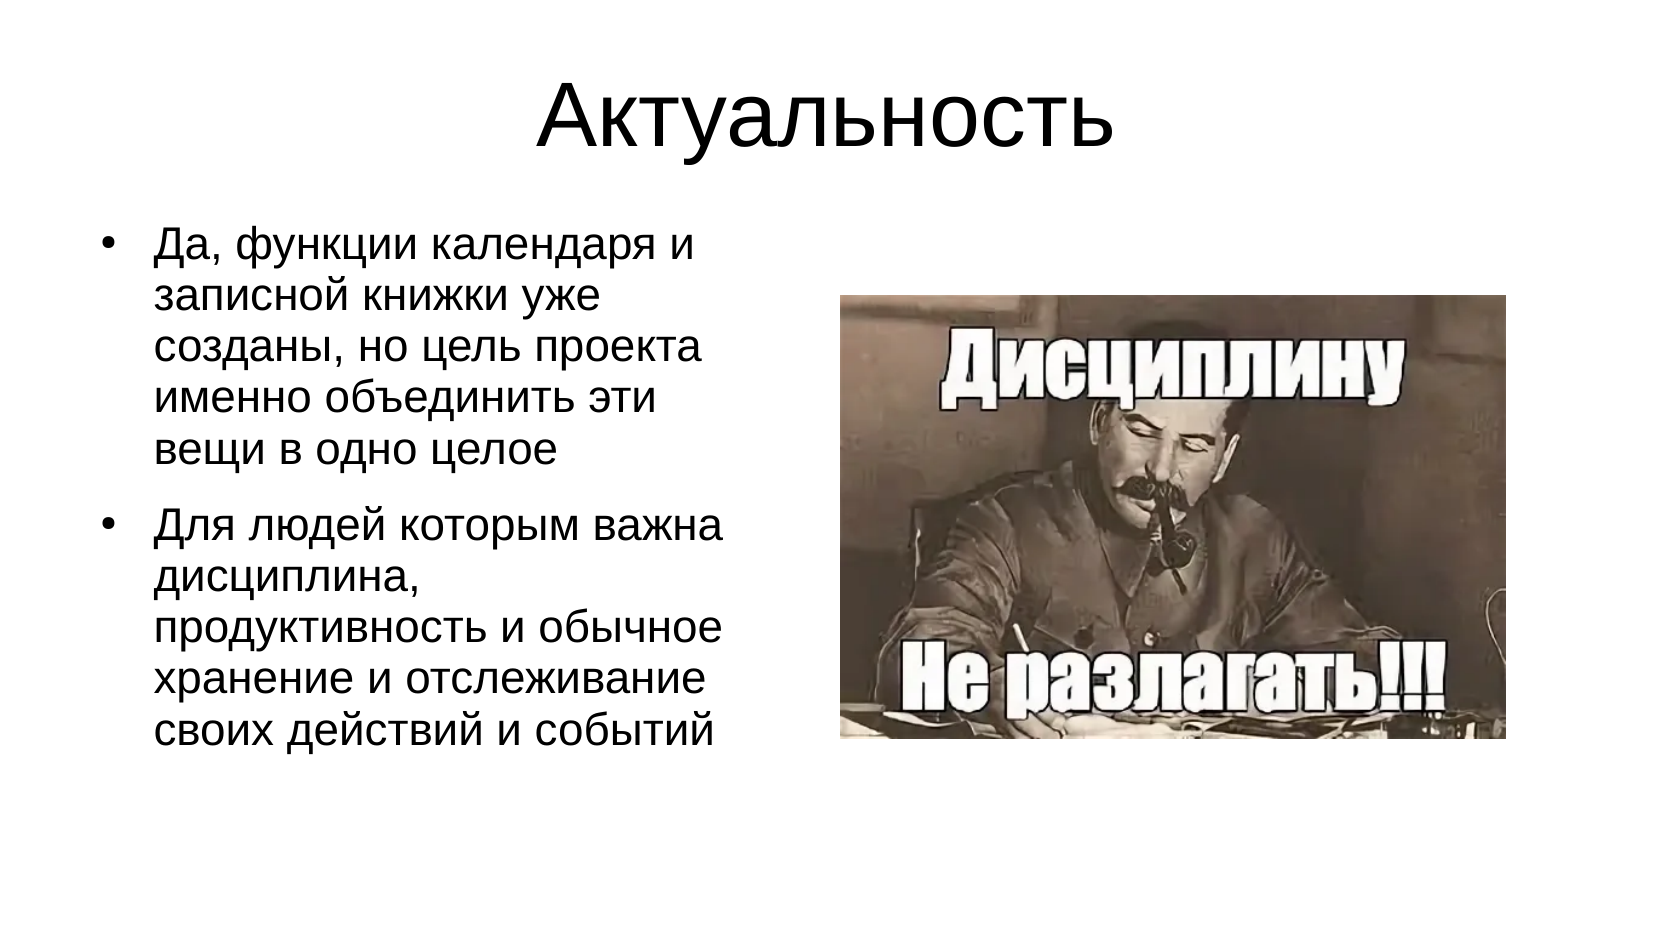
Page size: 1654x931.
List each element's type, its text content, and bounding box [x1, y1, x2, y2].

title Актуальность [82, 37, 1571, 193]
list Да, функции календаря и записной книжки уже созданы, но цель проекта именно объединить эти вещи в одно целое Для людей которым важна дисциплина, продуктивность и обычное хранение и отслеживание своих действий и событий [82, 217, 768, 758]
picture [840, 295, 1506, 739]
